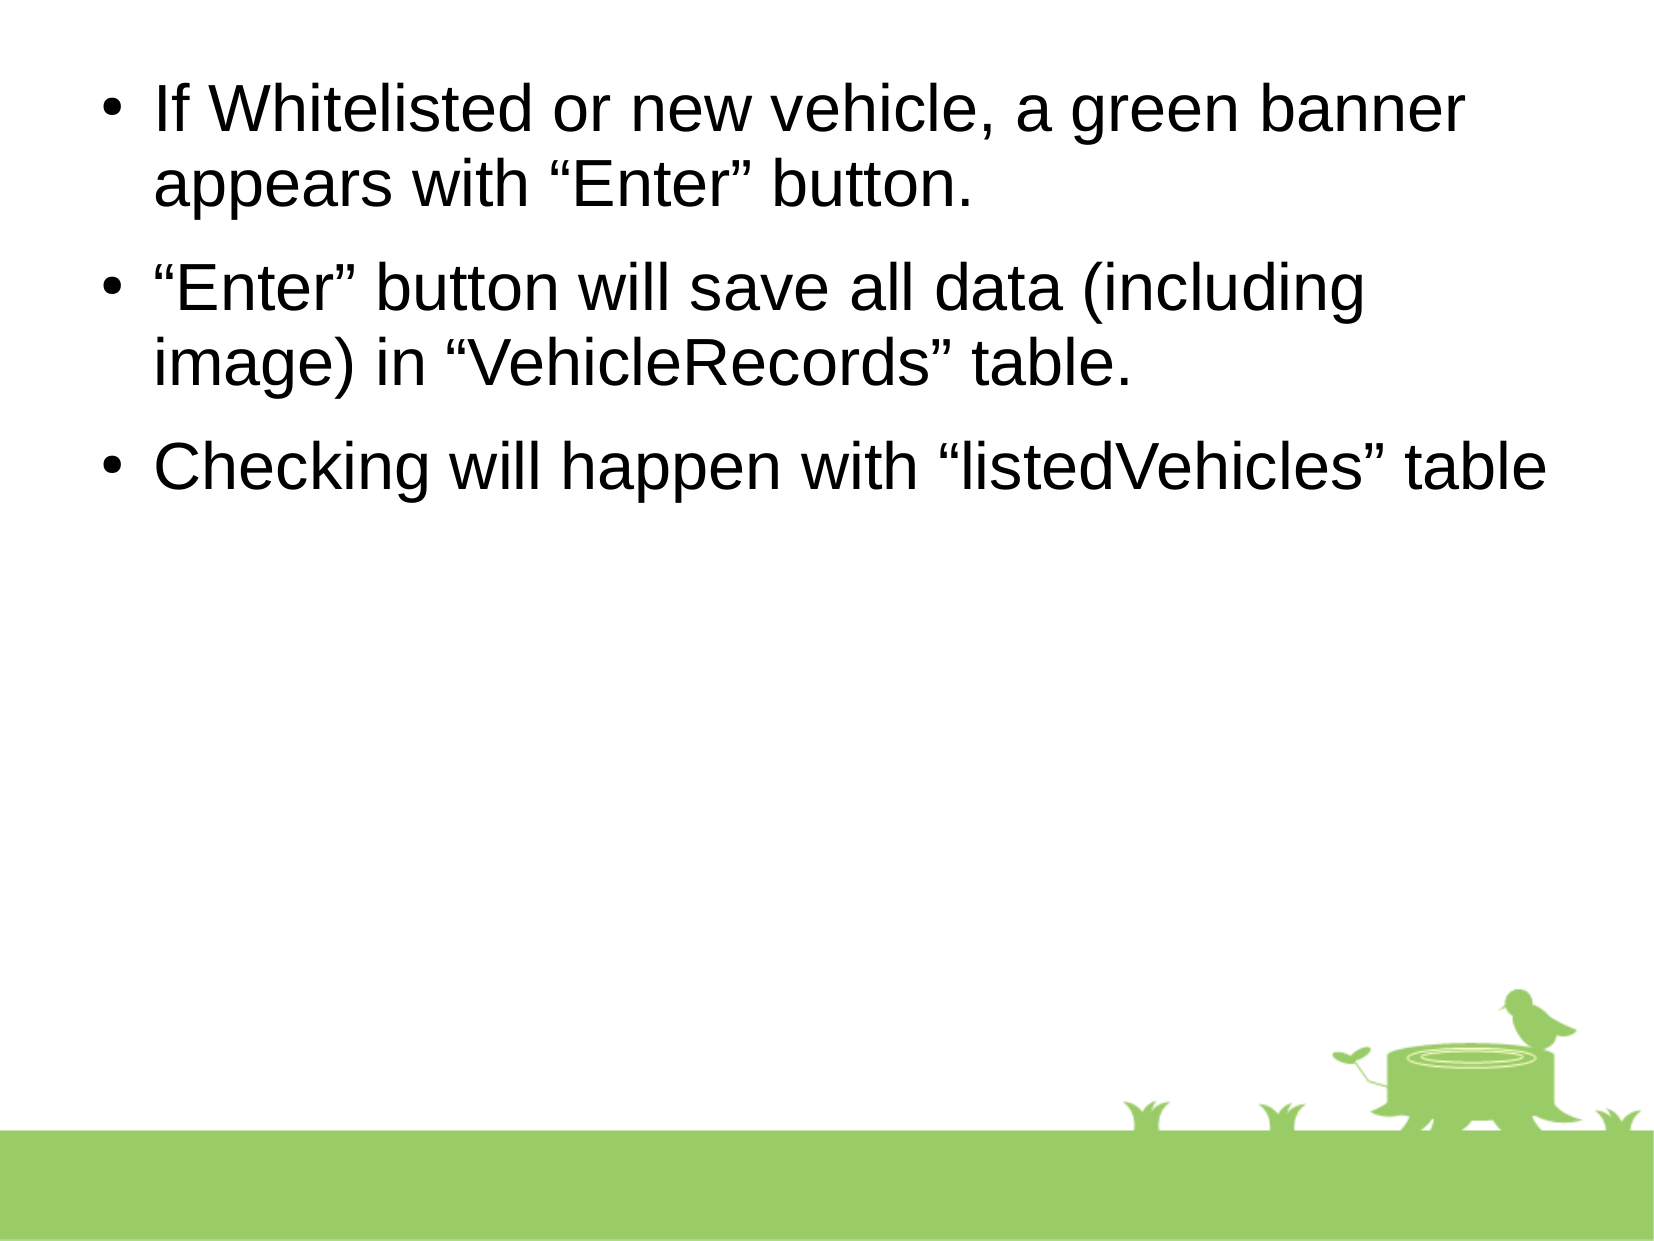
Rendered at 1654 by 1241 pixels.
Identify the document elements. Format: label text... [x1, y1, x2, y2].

list If Whitelisted or new vehicle, a green banner appears with “Enter” button. “Enter” button will save all data (including image) in “VehicleRecords” table. Checking will happen with “listedVehicles” table [82, 70, 1571, 1010]
picture [0, 0, 1654, 1241]
